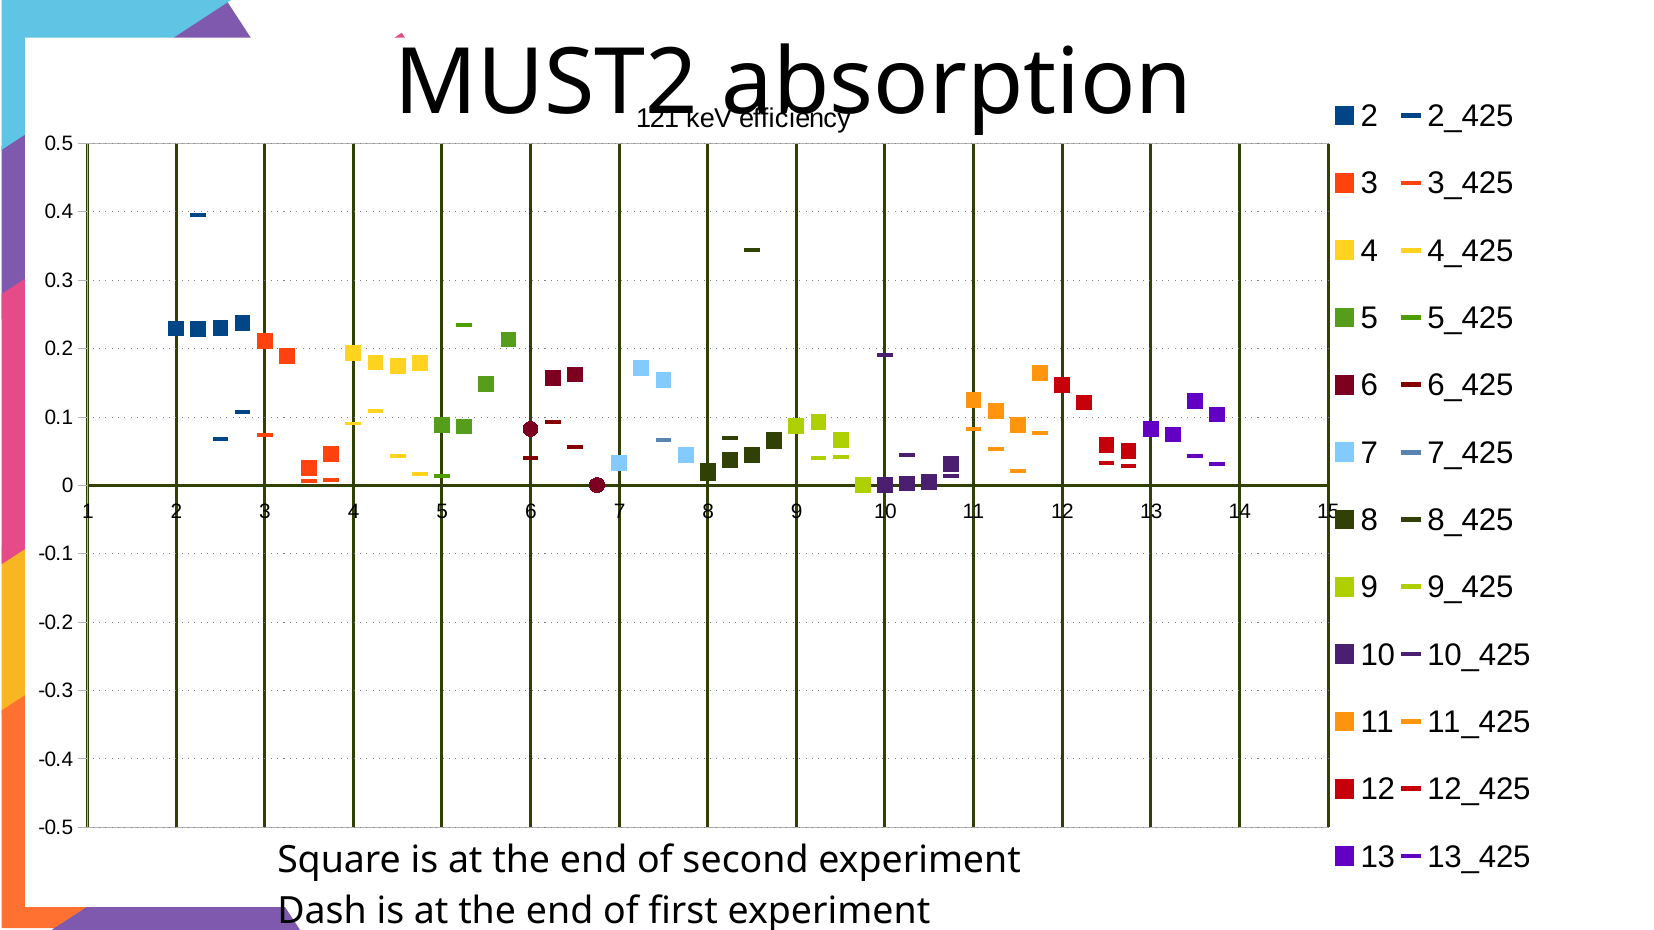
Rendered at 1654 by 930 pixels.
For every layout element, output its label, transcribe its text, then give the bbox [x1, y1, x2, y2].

text_box Square is at the end of second experiment Dash is at the end of first experiment [262, 825, 1201, 930]
title MUST2 absorption [49, 0, 1538, 156]
chart [25, 37, 1538, 907]
